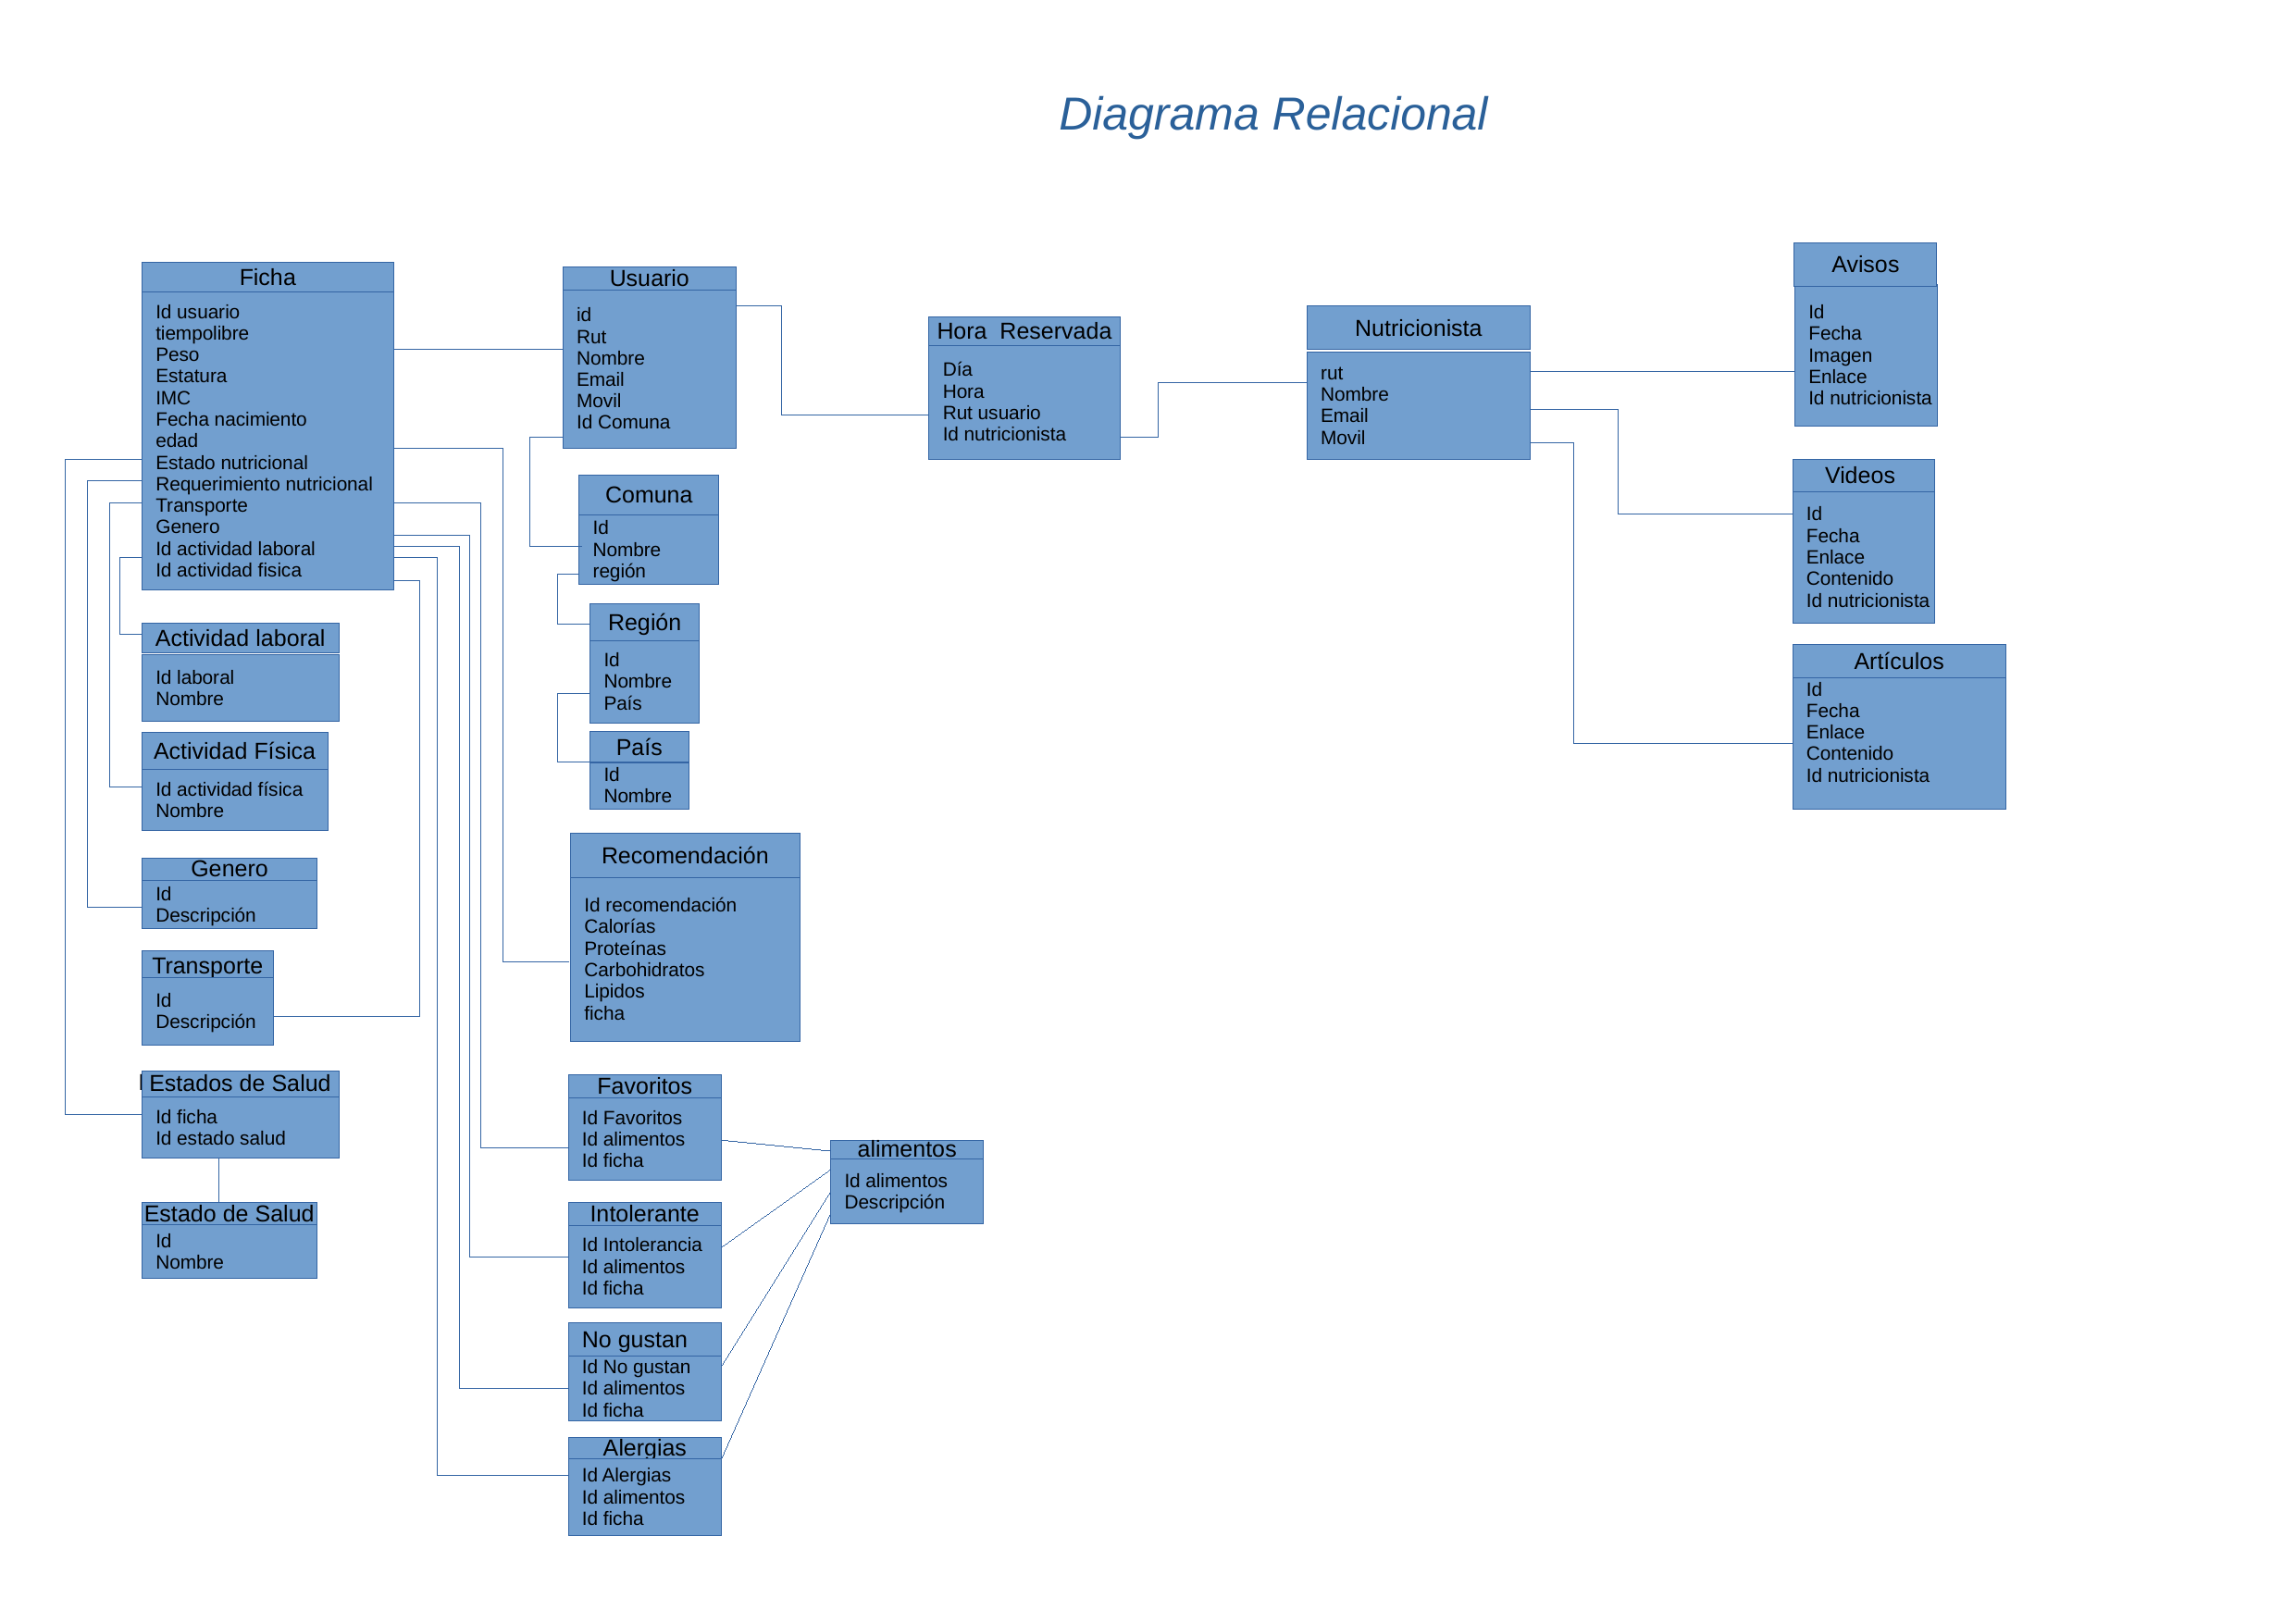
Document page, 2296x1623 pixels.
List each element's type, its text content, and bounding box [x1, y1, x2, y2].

text_box País [590, 731, 689, 762]
text_box Id laboral Nombre [142, 654, 340, 722]
text_box Favoritos [568, 1074, 722, 1097]
text_box Alergias [568, 1437, 722, 1458]
text_box Id Nombre País [590, 640, 700, 724]
text_box Recomendación [570, 833, 800, 878]
text_box Estado de Salud [142, 1202, 317, 1224]
text_box Id Intolerancia Id alimentos Id ficha [568, 1225, 722, 1308]
text_box Día Hora Rut usuario Id nutricionista [928, 346, 1121, 460]
text_box Id No gustan Id alimentos Id ficha [568, 1356, 722, 1421]
text_box Genero [142, 858, 317, 880]
text_box Id recomendación Calorías Proteínas Carbohidratos Lipidos ficha [570, 878, 800, 1042]
text_box No gustan [568, 1322, 722, 1356]
text_box Actividad laboral [142, 623, 340, 653]
text_box Transporte [142, 950, 274, 977]
text_box Id Nombre [590, 762, 689, 810]
title Diagrama Relacional [753, 73, 1793, 154]
text_box Id Fecha Enlace Contenido Id nutricionista [1793, 492, 1935, 624]
text_box Id Nombre región [578, 514, 719, 585]
text_box Videos [1793, 459, 1935, 492]
text_box Nutricionista [1307, 305, 1531, 350]
text_box Avisos [1793, 242, 1937, 287]
text_box Id actividad física Nombre [142, 769, 329, 831]
text_box Id Fecha Enlace Contenido Id nutricionista [1793, 678, 2006, 810]
text_box Id Alergias Id alimentos Id ficha [568, 1458, 722, 1536]
text_box Id Favoritos Id alimentos Id ficha [568, 1097, 722, 1181]
text_box Id Fecha Imagen Enlace Id nutricionista [1794, 284, 1938, 427]
text_box Ficha [142, 262, 394, 291]
text_box Intolerante [568, 1202, 722, 1225]
text_box Usuario [563, 266, 737, 291]
text_box Artículos [1793, 644, 2006, 678]
text_box Actividad Física [142, 732, 329, 769]
text_box Id Descripción [142, 977, 274, 1046]
text_box Id Nombre [142, 1224, 317, 1279]
text_box Hora Reservada [928, 316, 1121, 346]
text_box Id Descripción [142, 880, 317, 929]
text_box Estados de Salud [142, 1071, 340, 1096]
text_box Id ficha Id estado salud [142, 1096, 340, 1158]
text_box id Rut Nombre Email Movil Id Comuna [563, 291, 737, 449]
text_box Id alimentos Descripción [830, 1158, 984, 1224]
text_box Región [590, 603, 700, 640]
text_box alimentos [830, 1140, 984, 1158]
text_box Id usuario tiempolibre Peso Estatura IMC Fecha nacimiento edad Estado nutricional Requerimiento nutricional Transporte Genero Id actividad laboral Id actividad fisica [142, 291, 394, 590]
text_box rut Nombre Email Movil [1307, 352, 1531, 460]
text_box Comuna [578, 475, 719, 514]
